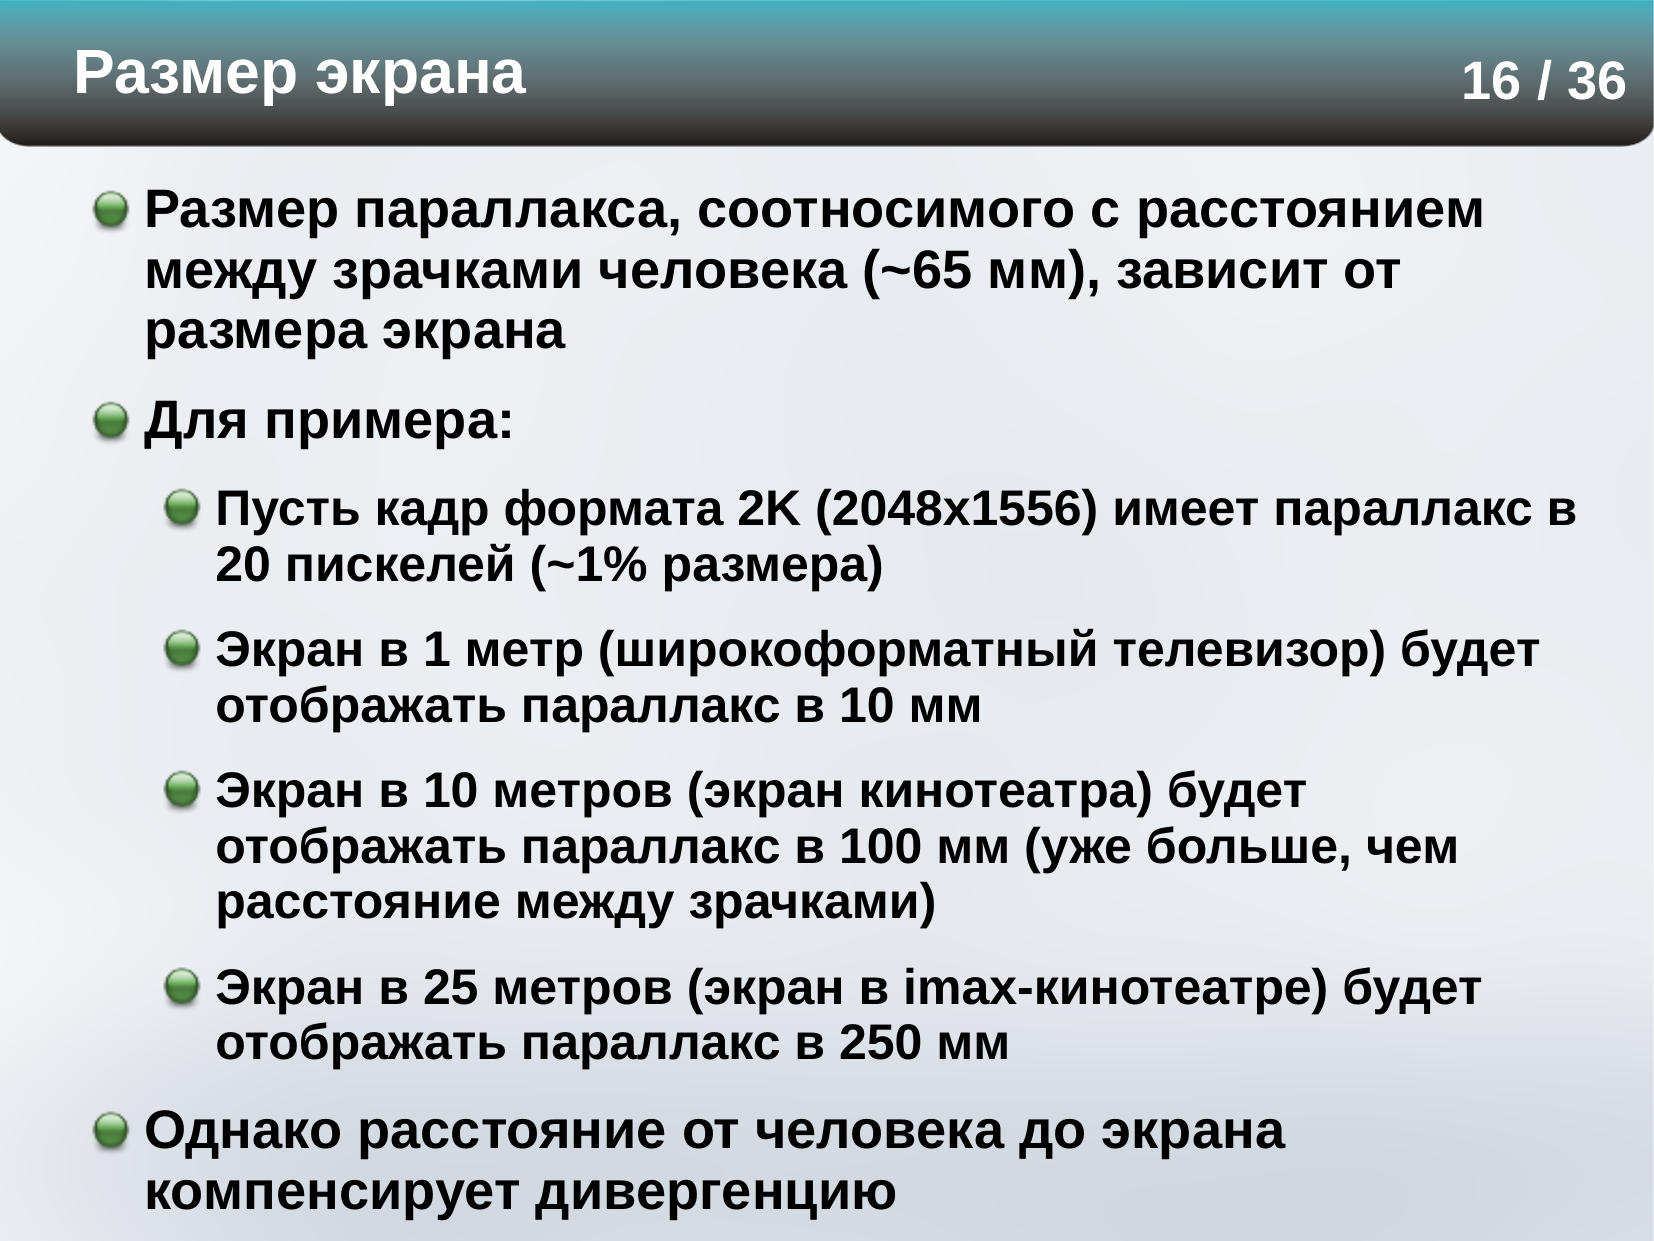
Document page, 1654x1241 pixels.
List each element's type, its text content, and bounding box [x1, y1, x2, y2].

text_box 5 / 36 [1446, 42, 1654, 179]
picture [0, 0, 1654, 1241]
text_box Размер экрана [59, 29, 1359, 115]
text_box Размер параллакса, соотносимого с расстоянием между зрачками человека (~65 мм), зависит от размера экрана Для примера: Пусть кадр формата 2K (2048х1556) имеет параллакс в 20 пискелей (~1% размера) Экран в 1 метр (широкоформатный телевизор) будет отображать параллакс в 10 мм Экран в 10 метров (экран кинотеатра) будет отображать параллакс в 100 мм (уже больше, чем расстояние между зрачками) Экран в 25 метров (экран в imax-кинотеатре) будет отображать параллакс в 250 мм Однако расстояние от человека до экрана компенсирует дивергенцию [70, 171, 1625, 1229]
